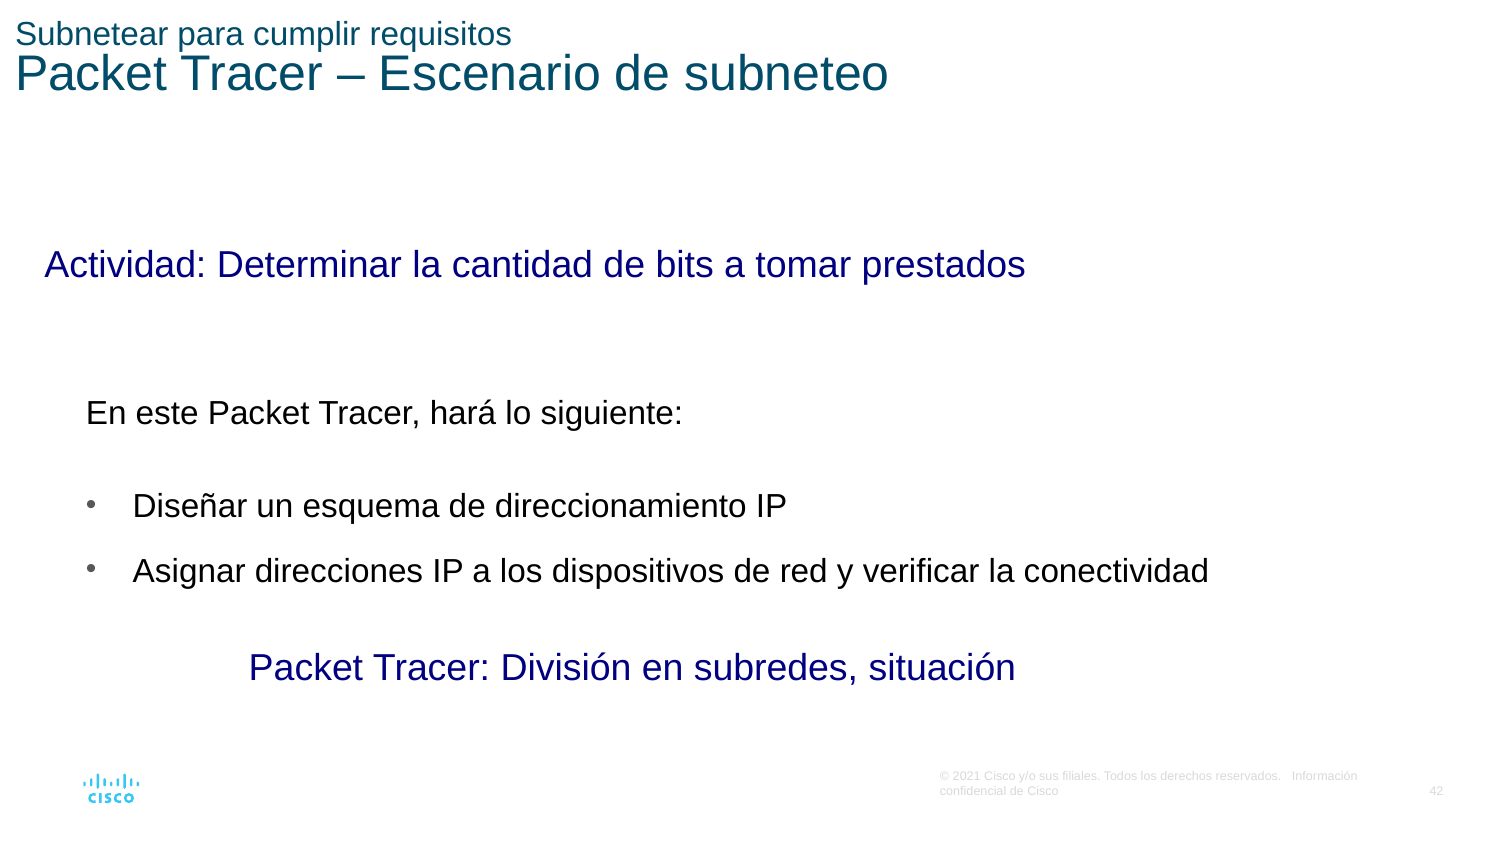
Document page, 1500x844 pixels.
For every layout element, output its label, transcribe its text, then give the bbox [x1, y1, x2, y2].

list En este Packet Tracer, hará lo siguiente: Diseñar un esquema de direccionamiento IP Asignar direcciones IP a los dispositivos de red y verificar la conectividad [70, 383, 1430, 645]
title Subnetear para cumplir requisitos Packet Tracer – Escenario de subneteo [0, 0, 1369, 121]
text_box Actividad: Determinar la cantidad de bits a tomar prestados [29, 236, 1460, 312]
text_box Packet Tracer: División en subredes, situación [234, 638, 1241, 709]
